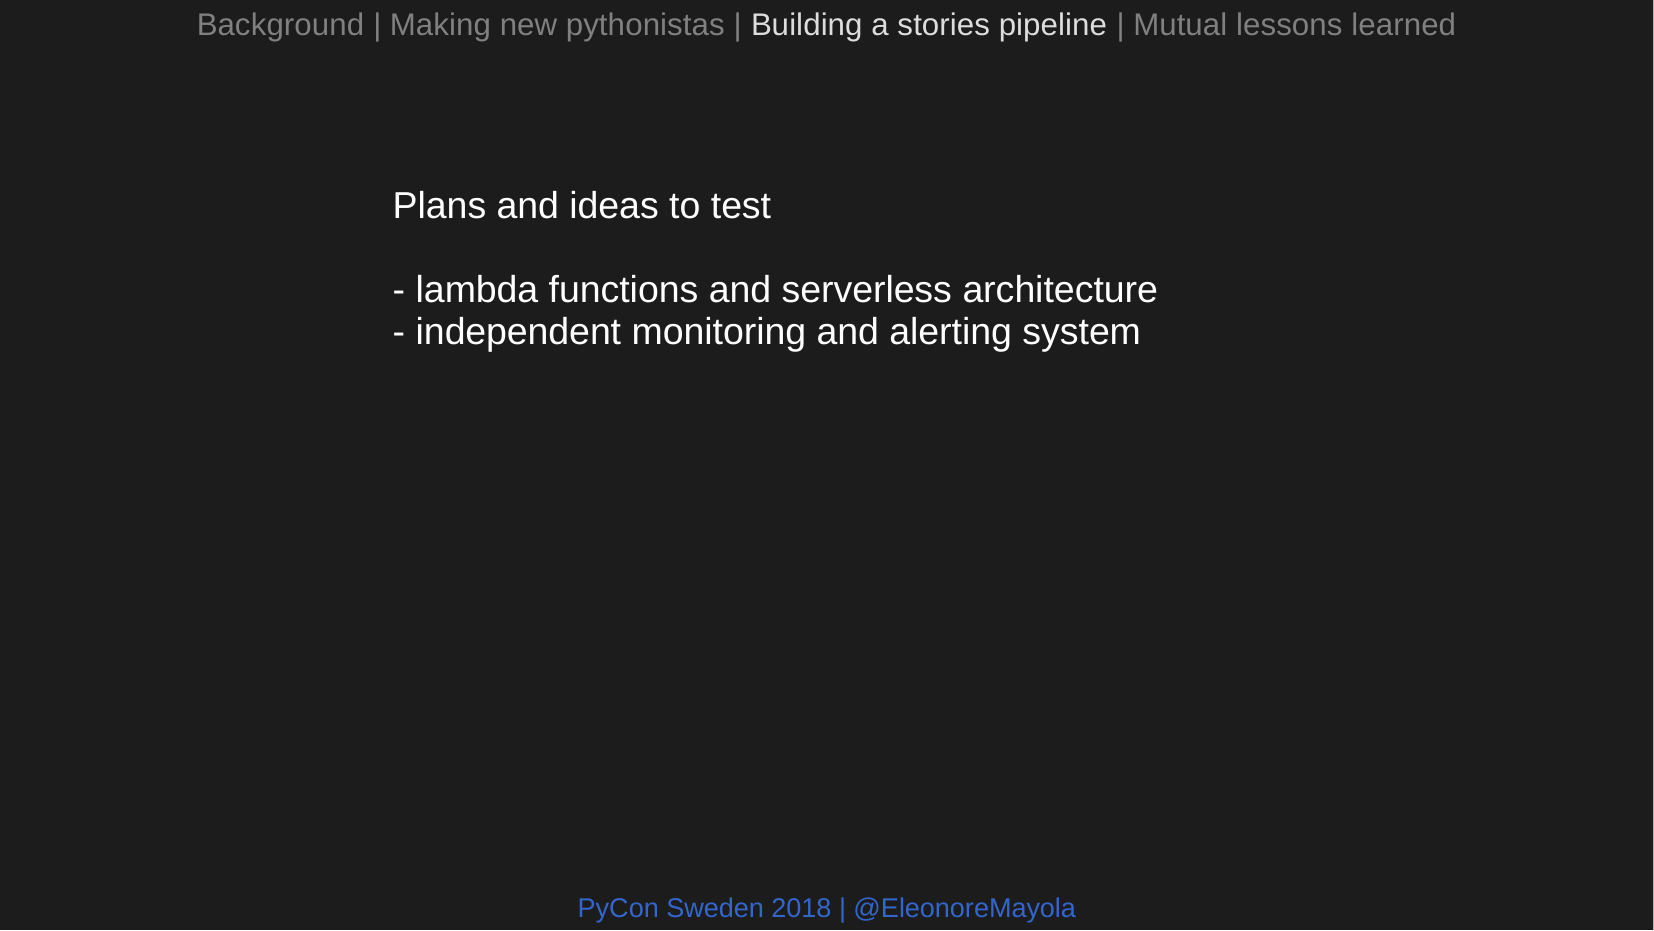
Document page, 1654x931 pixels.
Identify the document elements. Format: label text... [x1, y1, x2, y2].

text_box PyCon Sweden 2018 | @EleonoreMayola [460, 885, 1193, 931]
text_box Plans and ideas to test - lambda functions and serverless architecture - independent monitoring and alerting system [377, 177, 1174, 360]
text_box Background | Making new pythonistas | Building a stories pipeline | Mutual lessons learned [0, 0, 1654, 57]
text_box [909, 200, 1359, 520]
